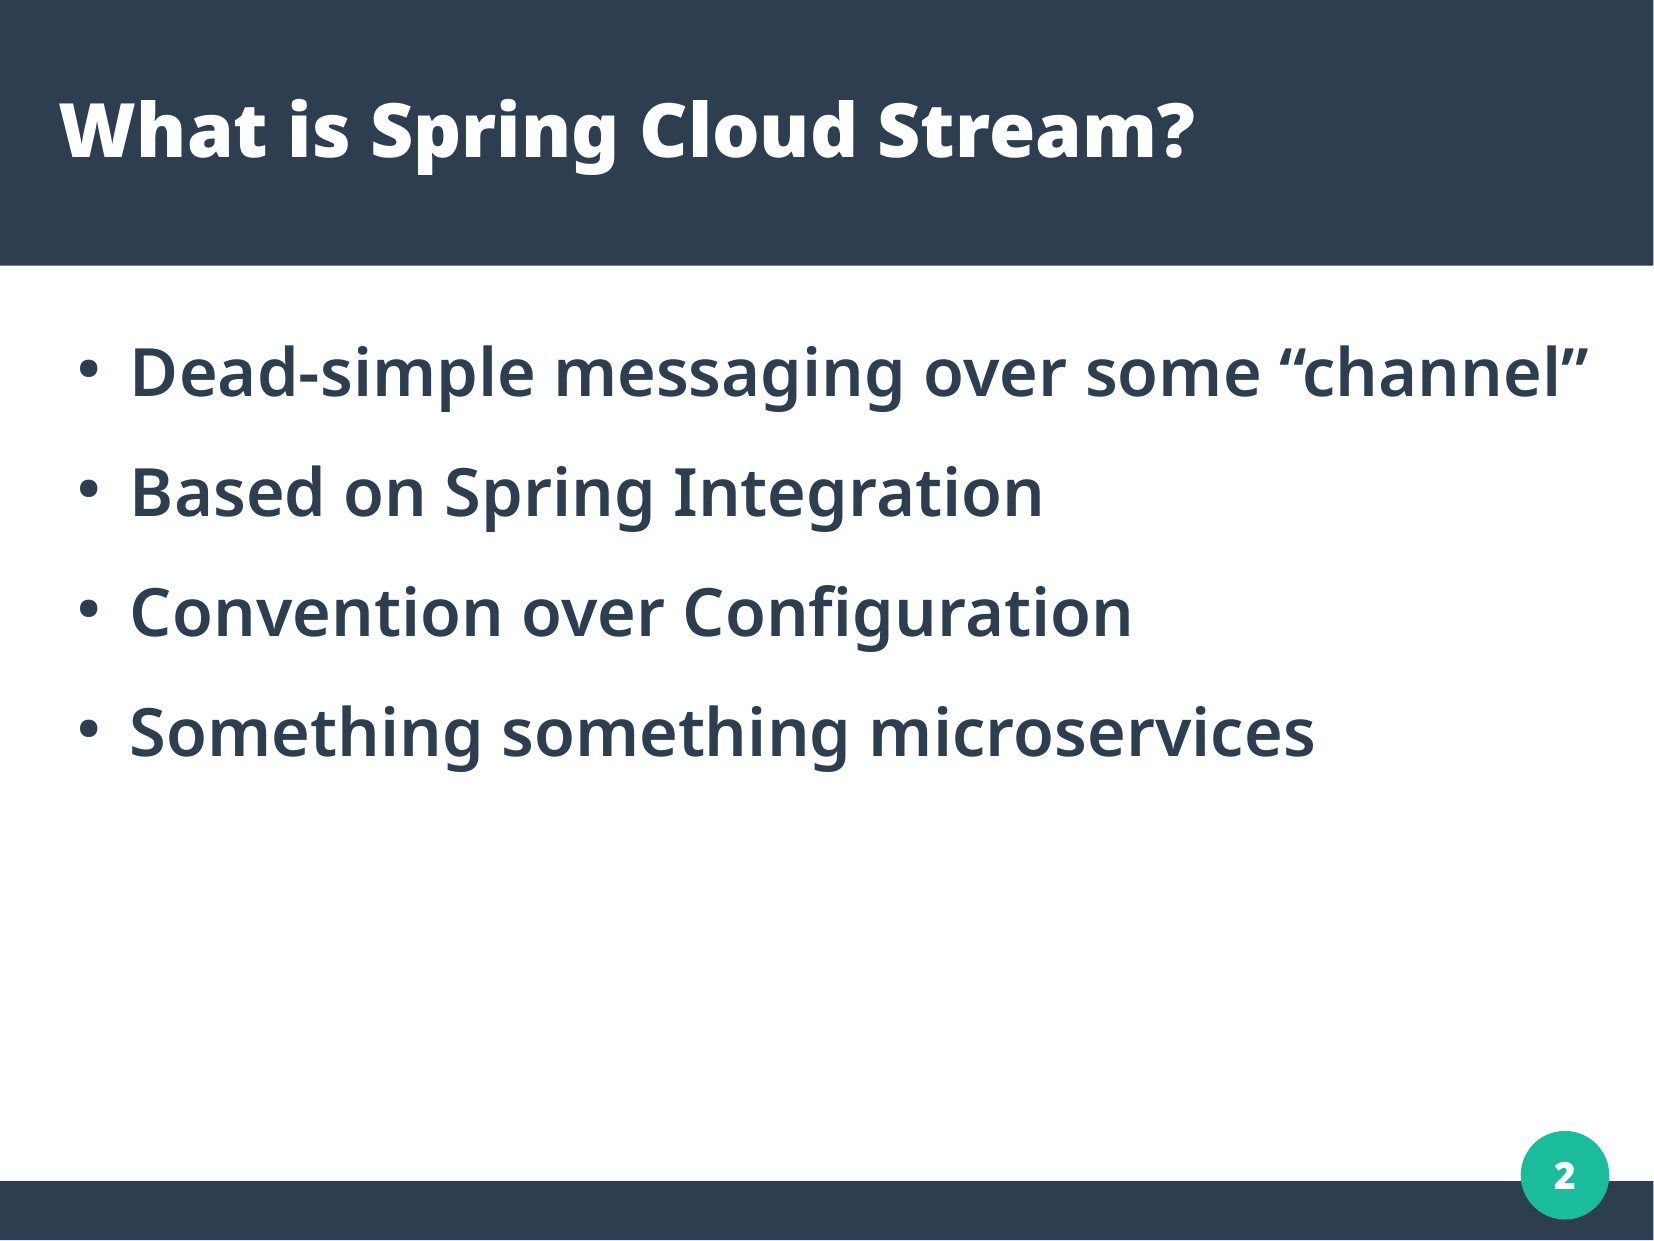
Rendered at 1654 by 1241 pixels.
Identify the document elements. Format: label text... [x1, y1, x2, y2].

title What is Spring Cloud Stream? [59, 49, 1595, 207]
list Dead-simple messaging over some “channel” Based on Spring Integration Convention over Configuration Something something microservices [59, 324, 1595, 1152]
